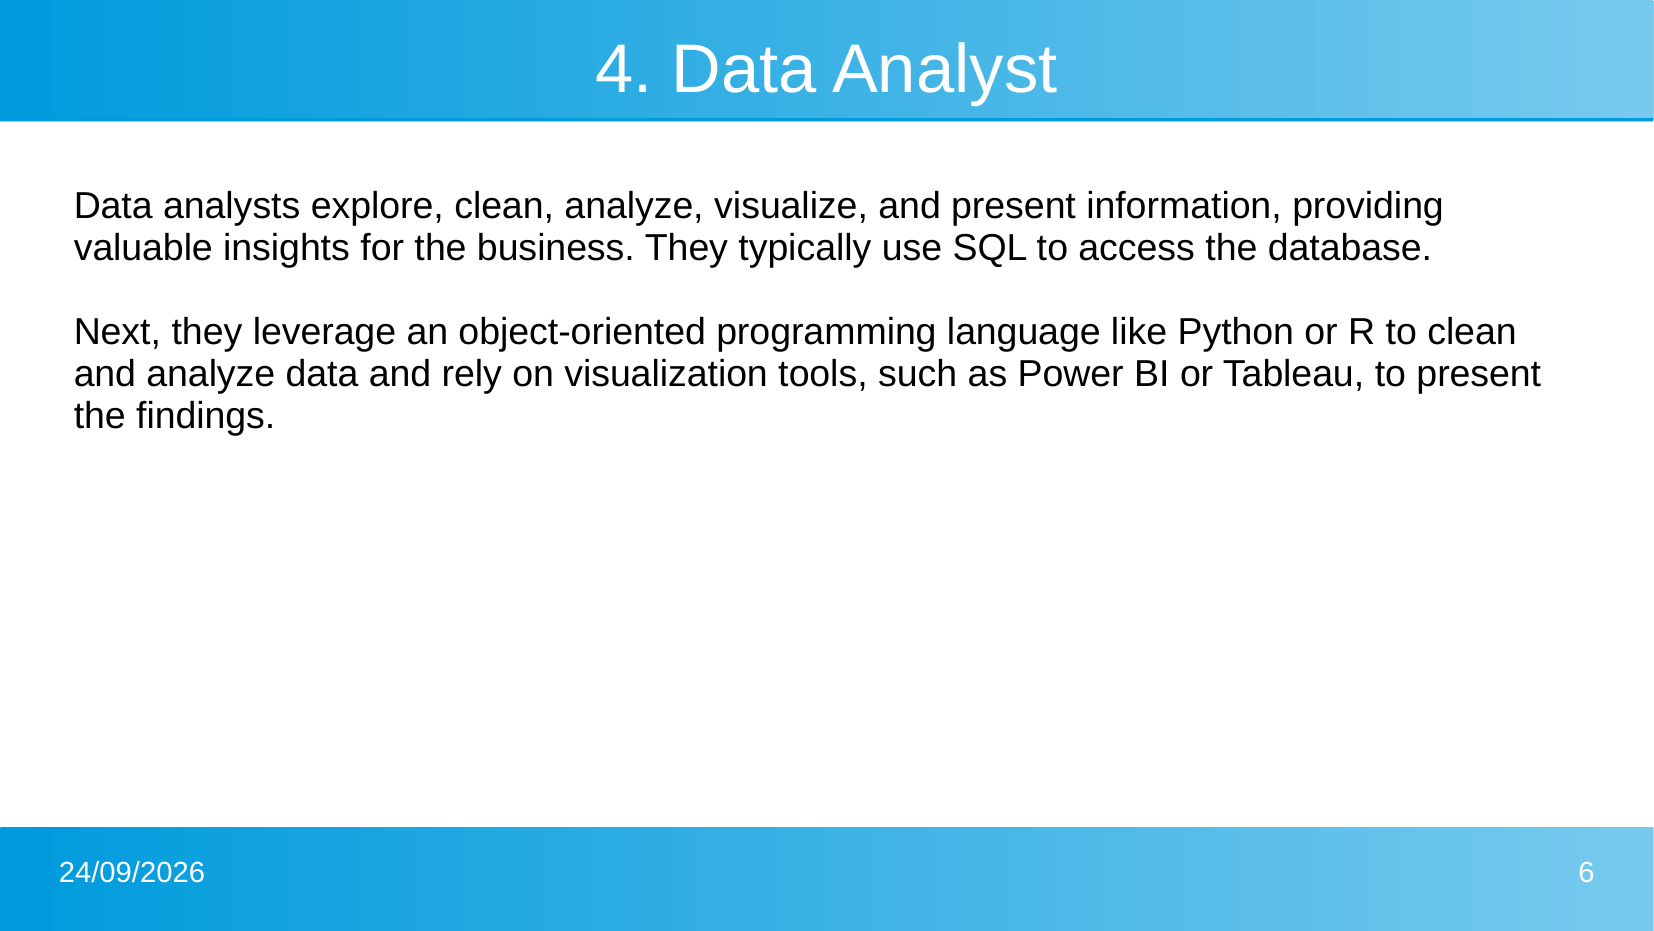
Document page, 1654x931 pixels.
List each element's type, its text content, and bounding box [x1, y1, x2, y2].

text_box Data analysts explore, clean, analyze, visualize, and present information, providing valuable insights for the business. They typically use SQL to access the database. Next, they leverage an object-oriented programming language like Python or R to clean and analyze data and rely on visualization tools, such as Power BI or Tableau, to present the findings. [59, 177, 1565, 444]
title 4. Data Analyst [59, 29, 1595, 108]
